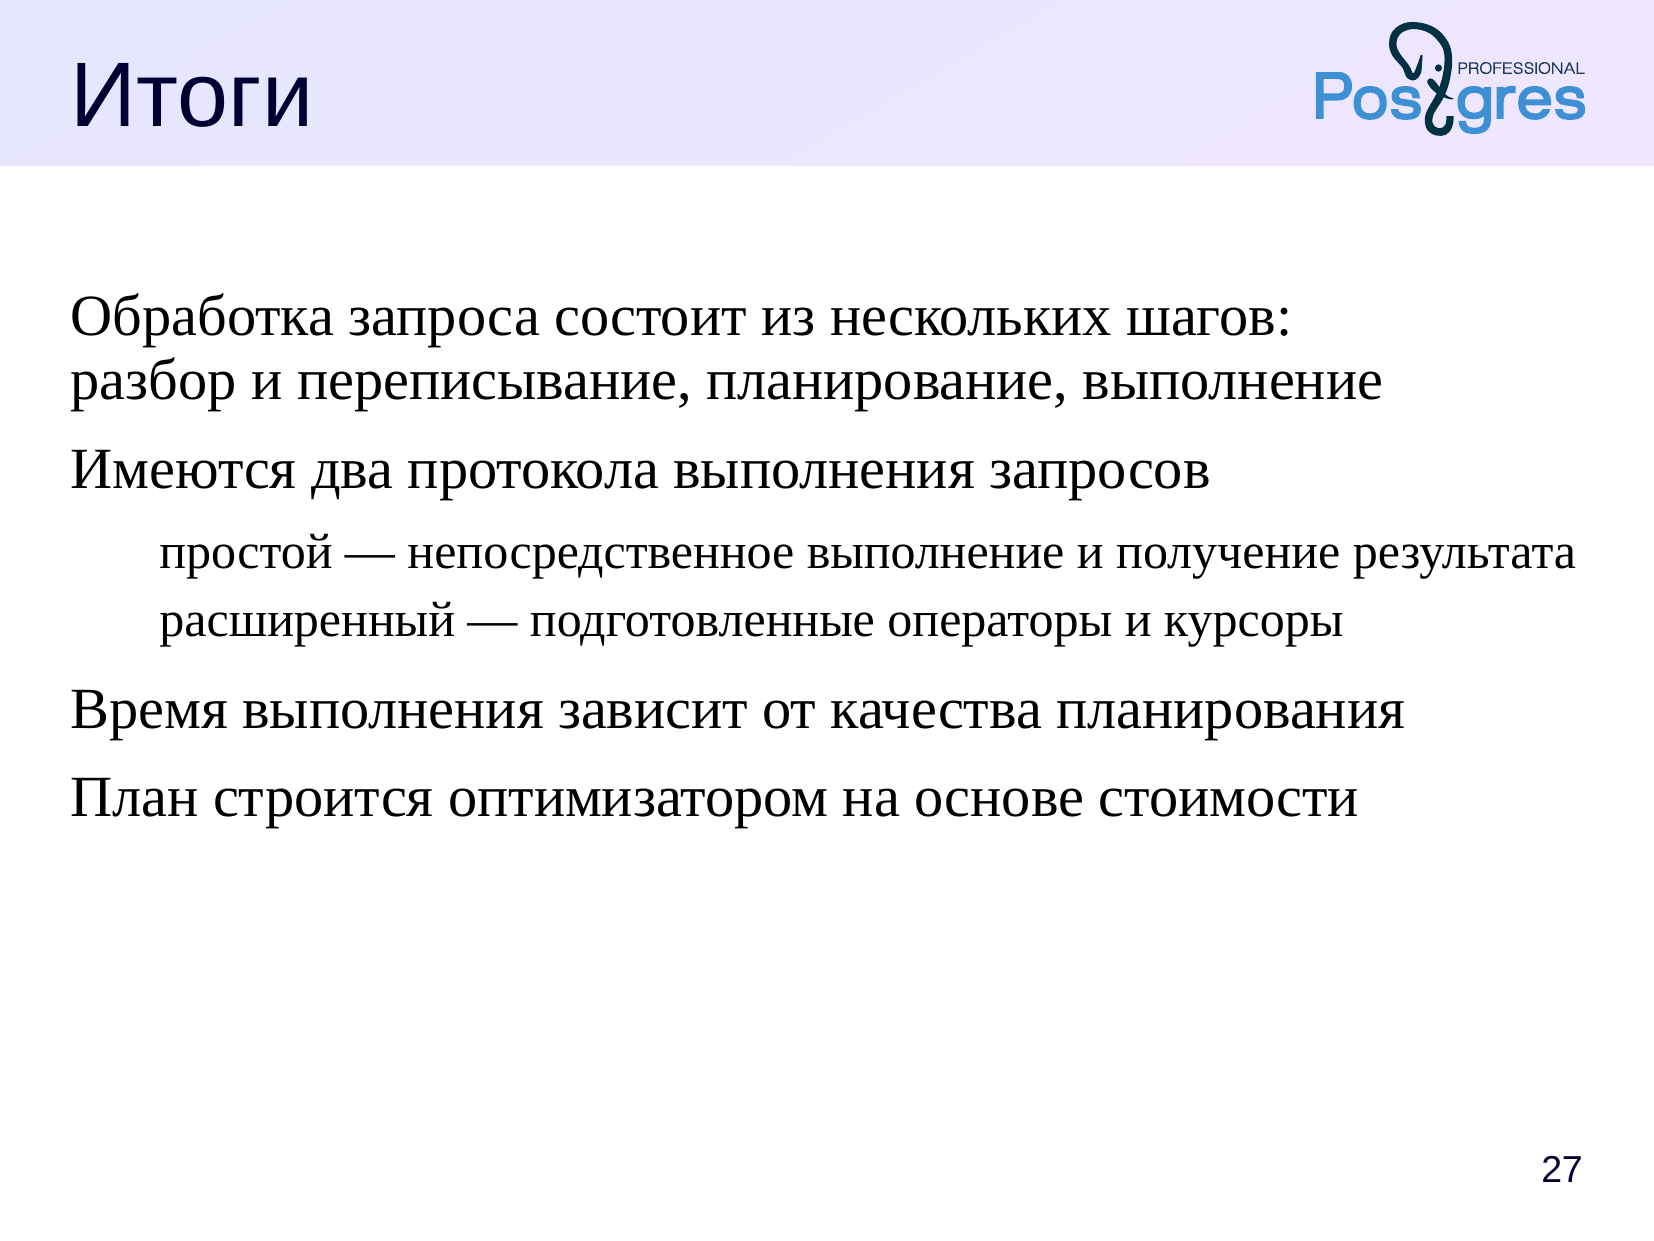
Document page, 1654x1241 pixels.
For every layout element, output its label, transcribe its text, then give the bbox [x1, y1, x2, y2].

title Итоги [70, 43, 1241, 147]
list Обработка запроса состоит из нескольких шагов: разбор и переписывание, планирование, выполнение Имеются два протокола выполнения запросов простой — непосредственное выполнение и получение результата расширенный — подготовленные операторы и курсоры Время выполнения зависит от качества планирования План строится оптимизатором на основе стоимости [70, 283, 1583, 1134]
